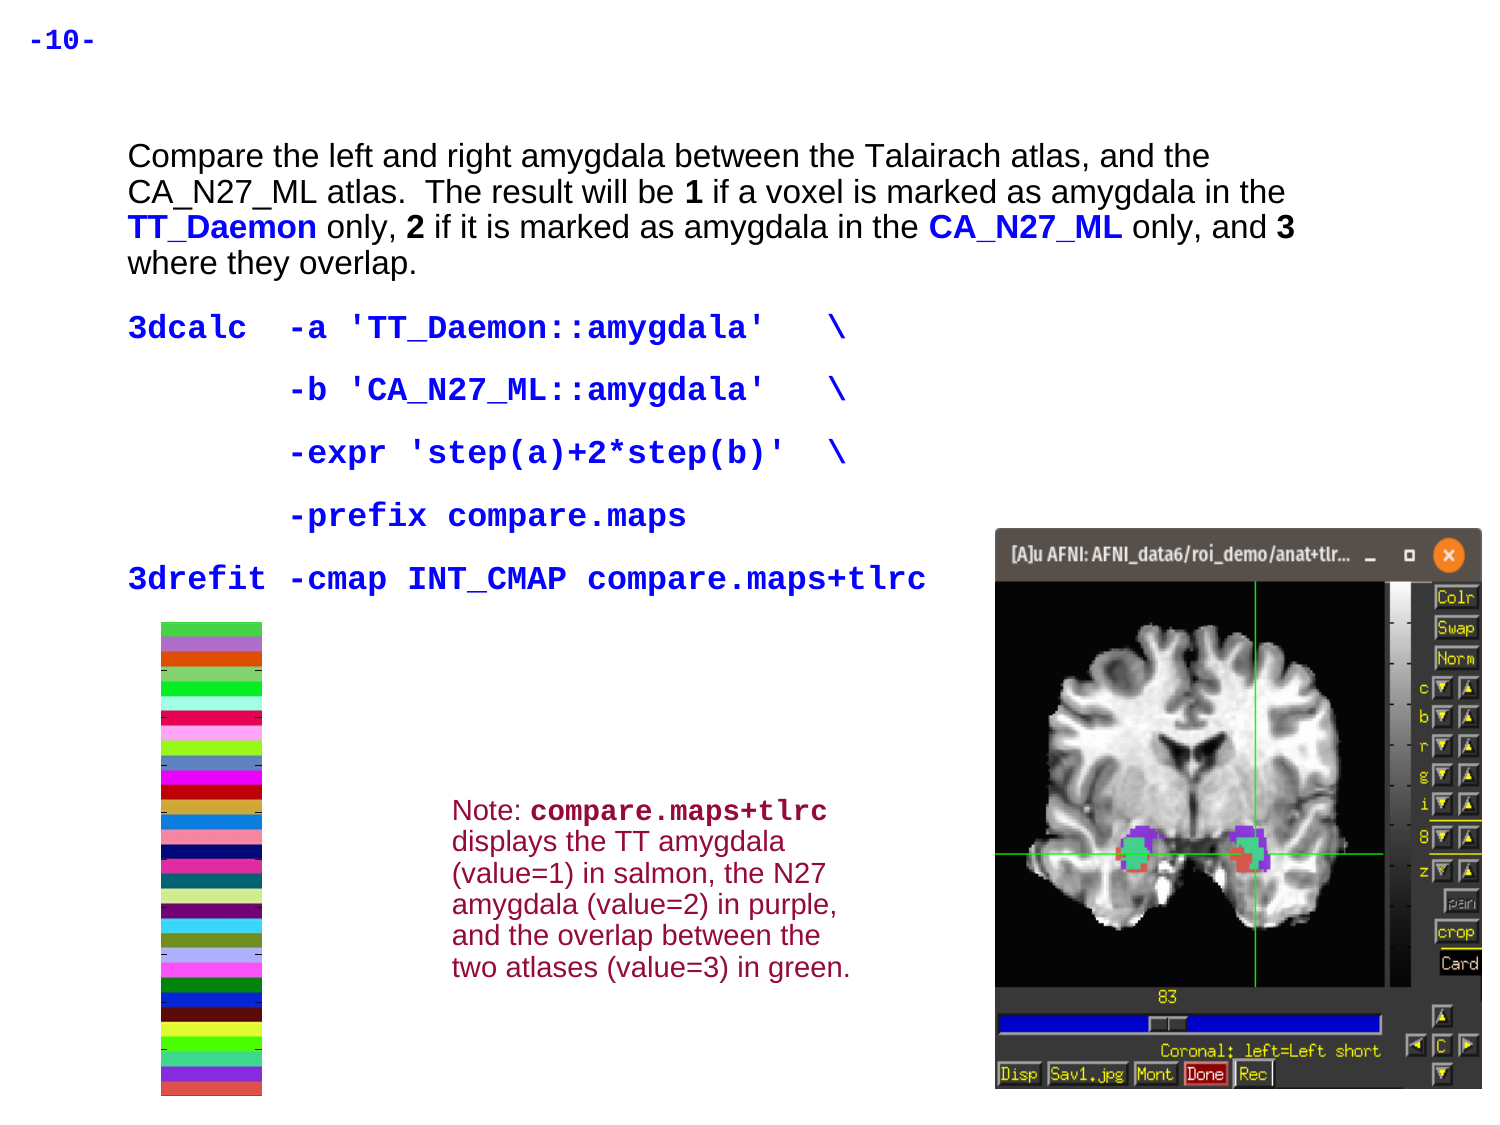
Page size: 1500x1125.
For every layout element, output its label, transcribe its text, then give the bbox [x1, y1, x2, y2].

picture [995, 528, 1482, 1089]
picture [161, 622, 262, 1096]
text_box Note: compare.maps+tlrc displays the TT amygdala (value=1) in salmon, the N27 amygdala (value=2) in purple, and the overlap between the two atlases (value=3) in green. [437, 787, 875, 992]
list Compare the left and right amygdala between the Talairach atlas, and the CA_N27_ML atlas. The result will be 1 if a voxel is marked as amygdala in the TT_Daemon only, 2 if it is marked as amygdala in the CA_N27_ML only, and 3 where they overlap. 3dcalc -a 'TT_Daemon::amygdala' \ -b 'CA_N27_ML::amygdala' \ -expr 'step(a)+2*step(b)' \ -prefix compare.maps 3drefit -cmap INT_CMAP compare.maps+tlrc [112, 74, 1388, 1075]
